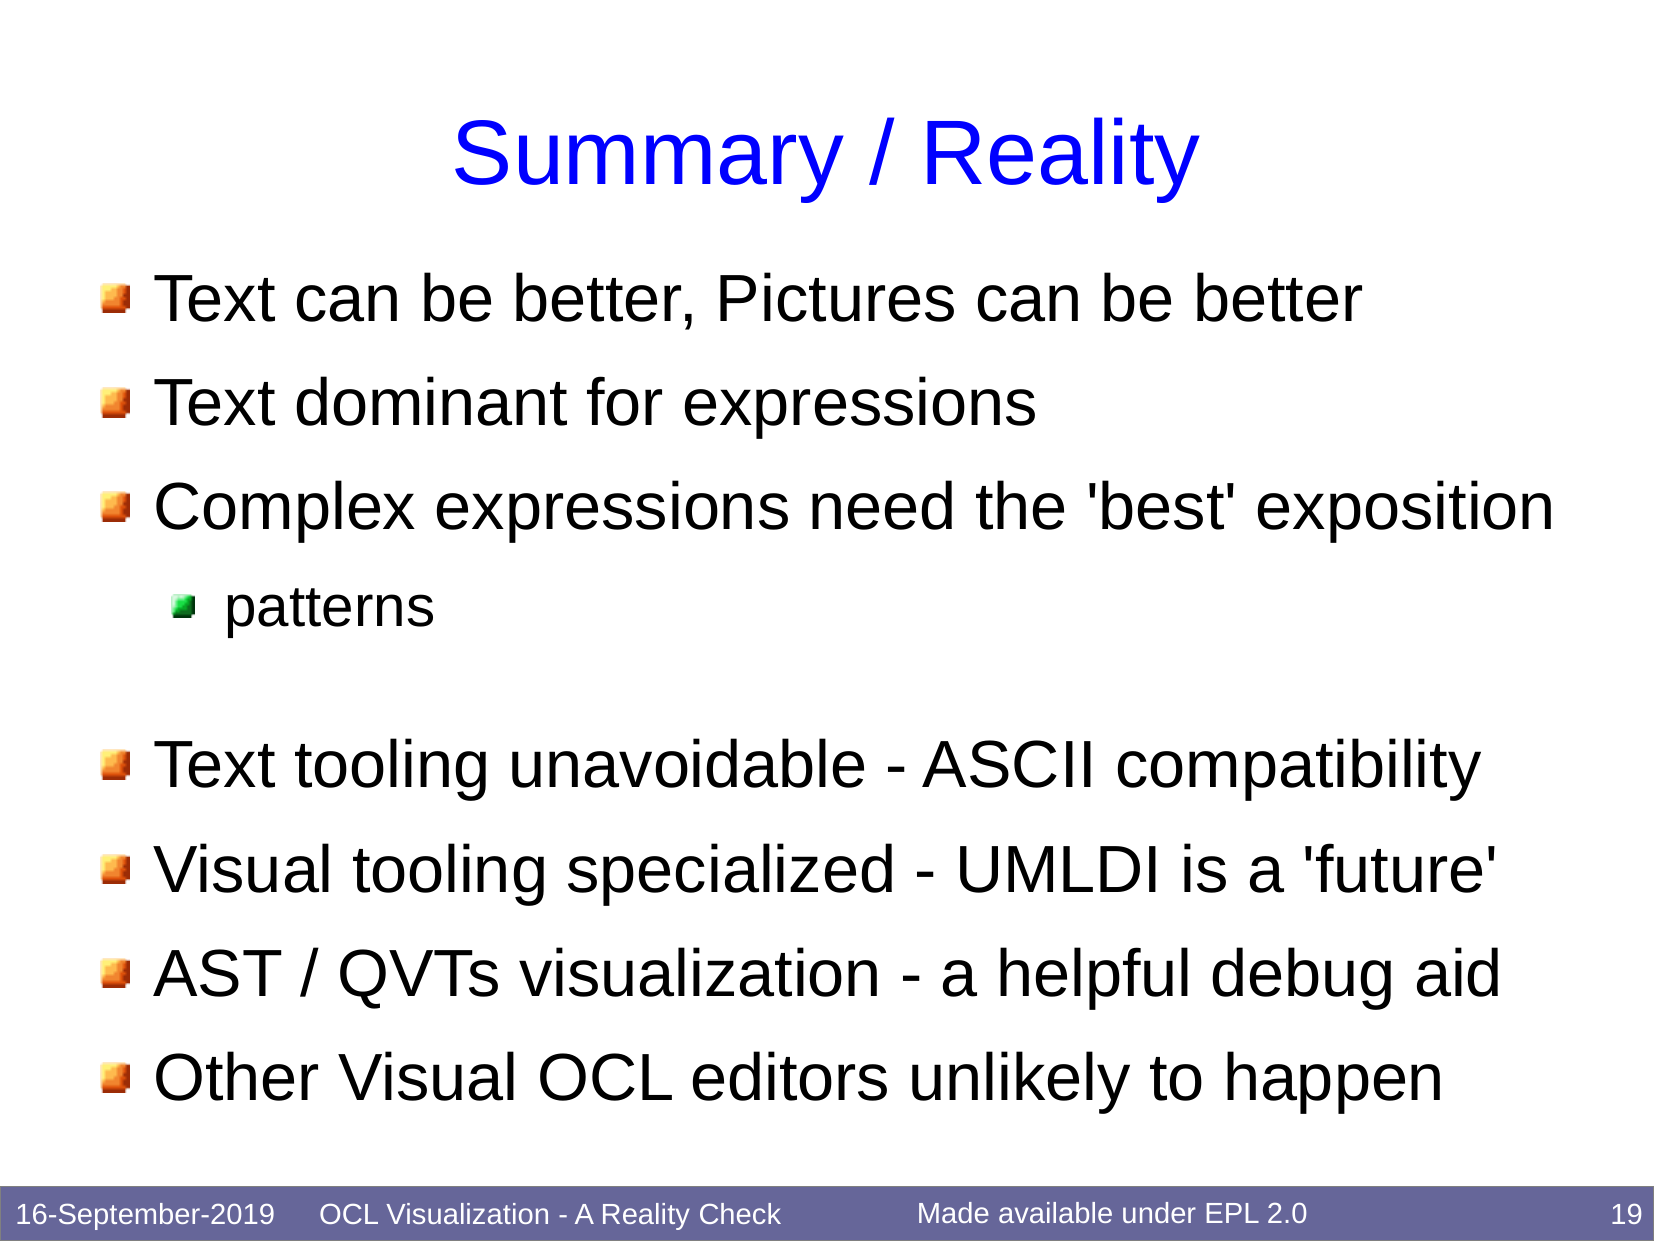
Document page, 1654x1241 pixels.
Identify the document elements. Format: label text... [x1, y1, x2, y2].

title Summary / Reality [82, 49, 1571, 257]
list Text can be better, Pictures can be better Text dominant for expressions Complex expressions need the 'best' exposition patterns Text tooling unavoidable - ASCII compatibility Visual tooling specialized - UMLDI is a 'future' AST / QVTs visualization - a helpful debug aid Other Visual OCL editors unlikely to happen [82, 260, 1571, 1188]
